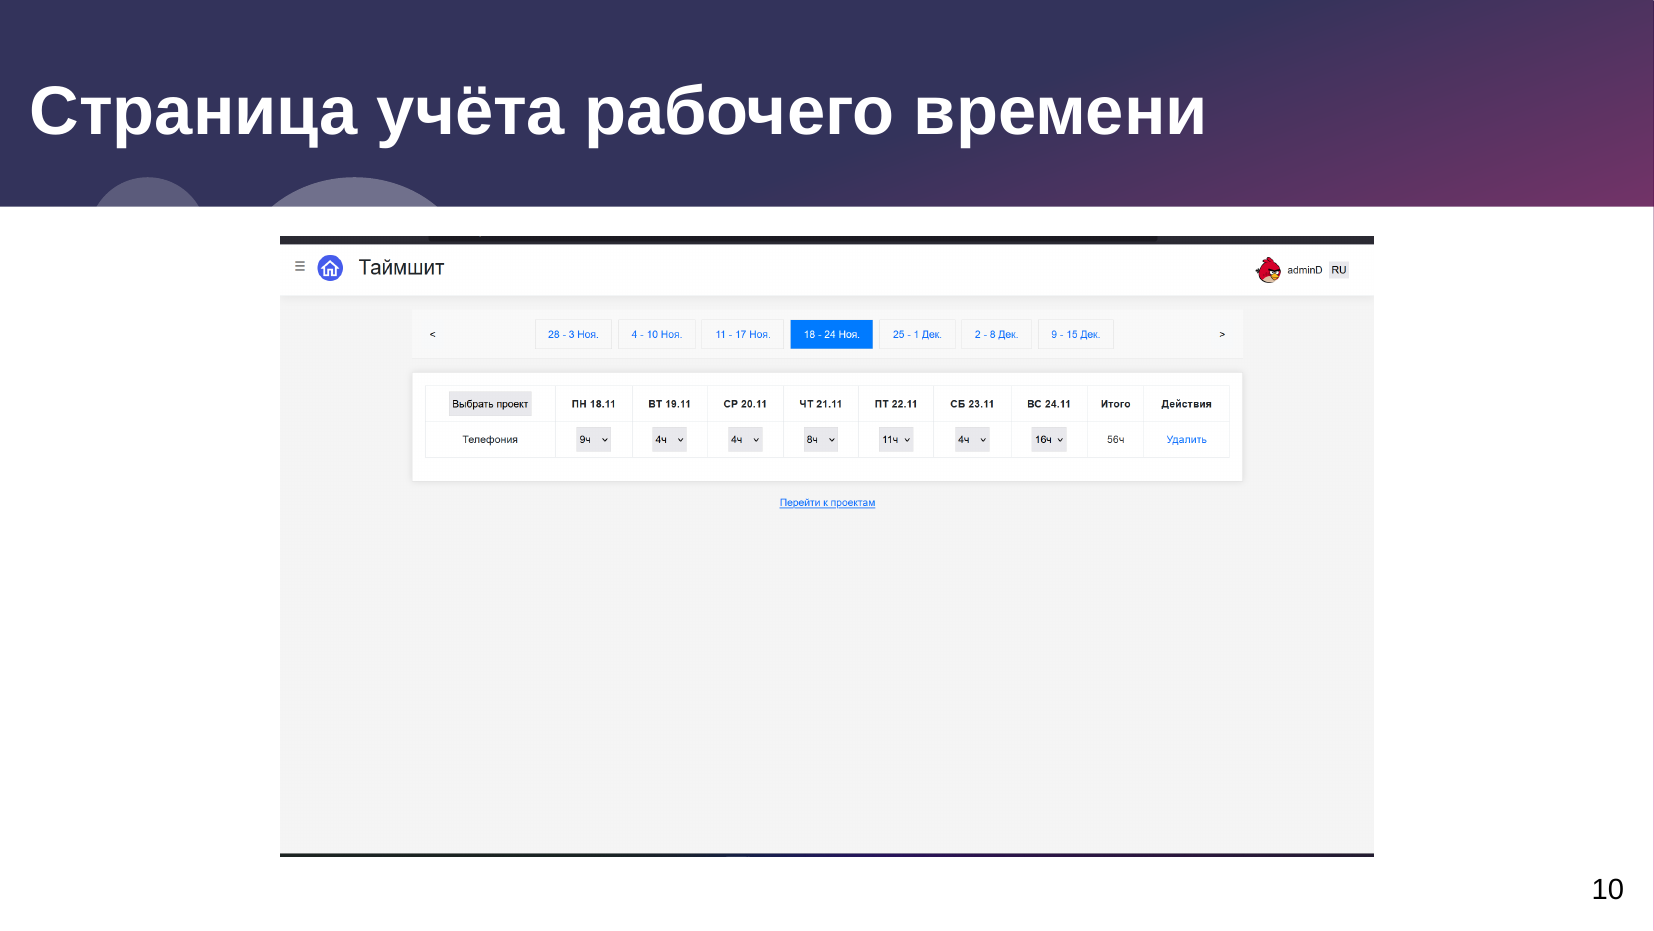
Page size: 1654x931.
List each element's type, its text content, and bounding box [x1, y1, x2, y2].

picture [280, 236, 1374, 857]
title Страница учёта рабочего времени [29, 29, 1359, 192]
